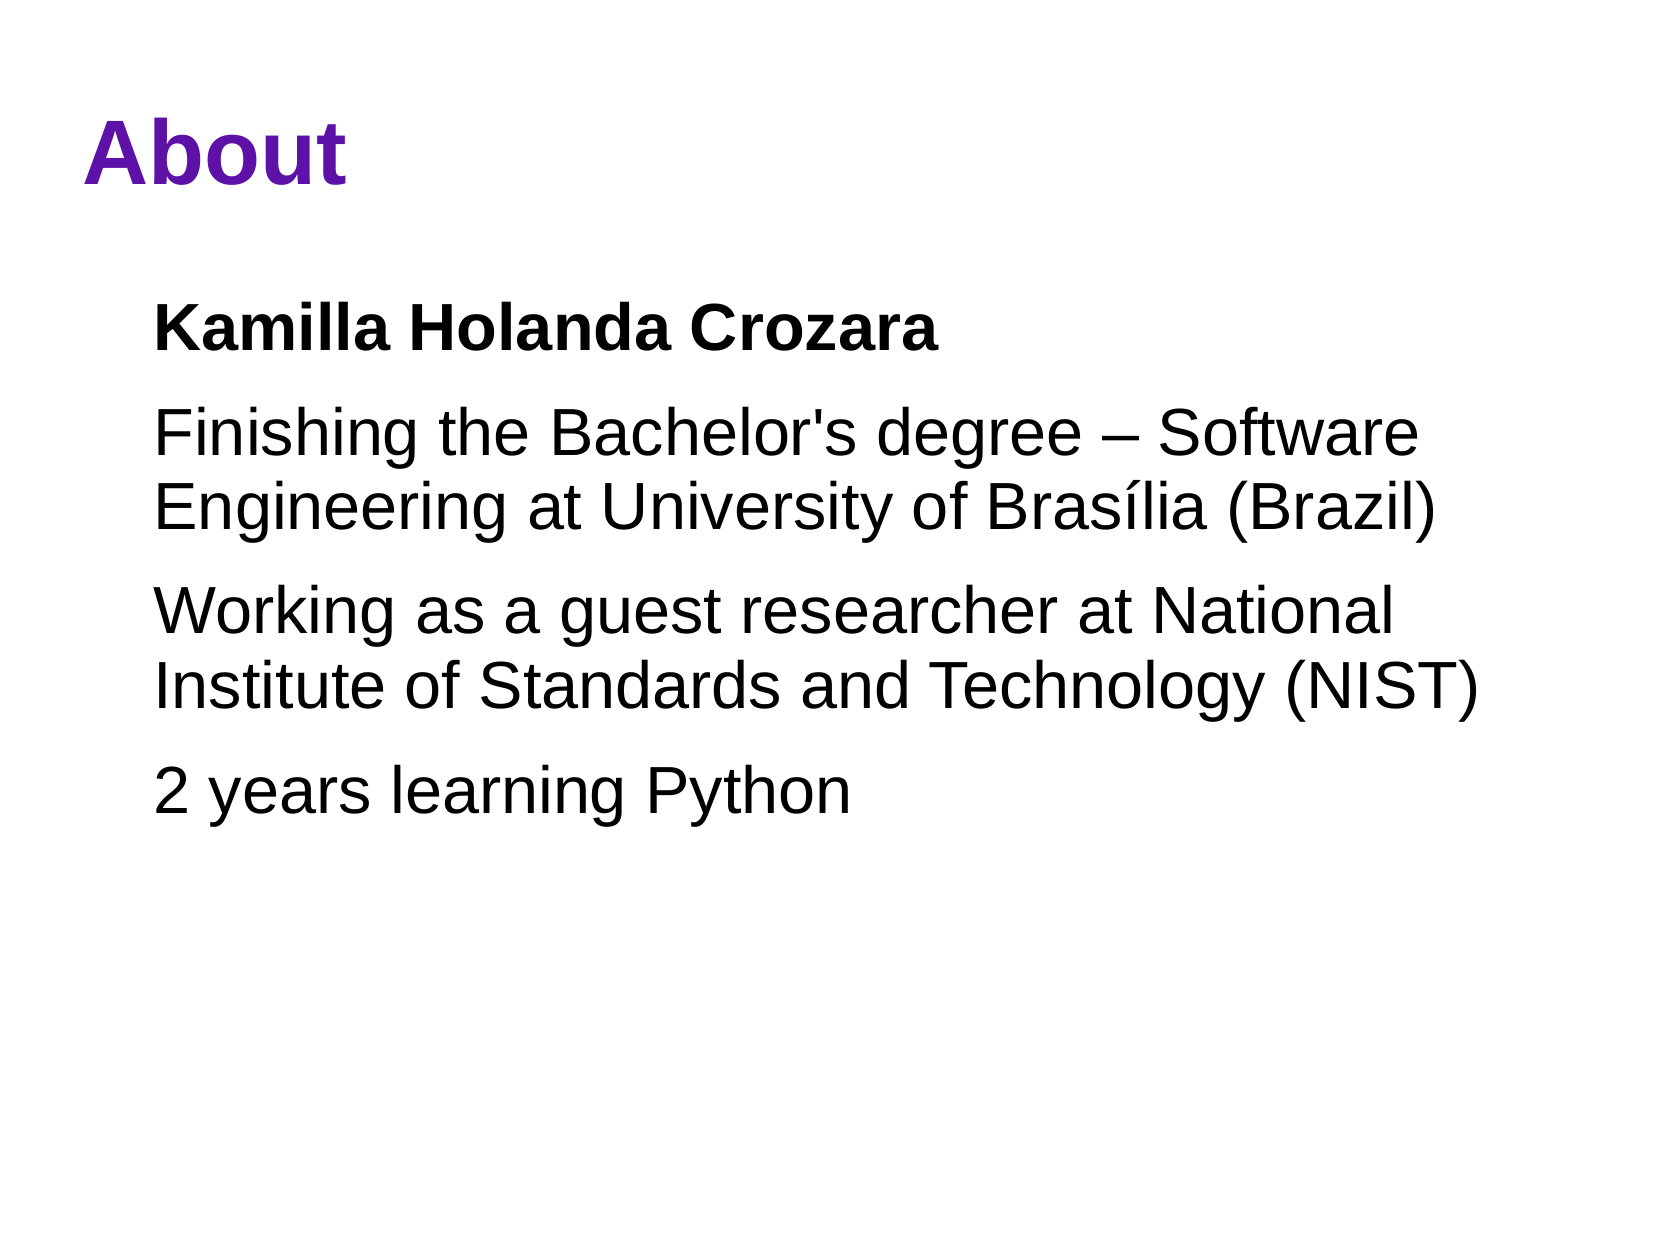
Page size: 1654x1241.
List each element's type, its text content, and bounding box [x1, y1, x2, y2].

title About [82, 49, 1571, 257]
list Kamilla Holanda Crozara Finishing the Bachelor's degree – Software Engineering at University of Brasília (Brazil) Working as a guest researcher at National Institute of Standards and Technology (NIST) 2 years learning Python [82, 290, 1538, 1010]
